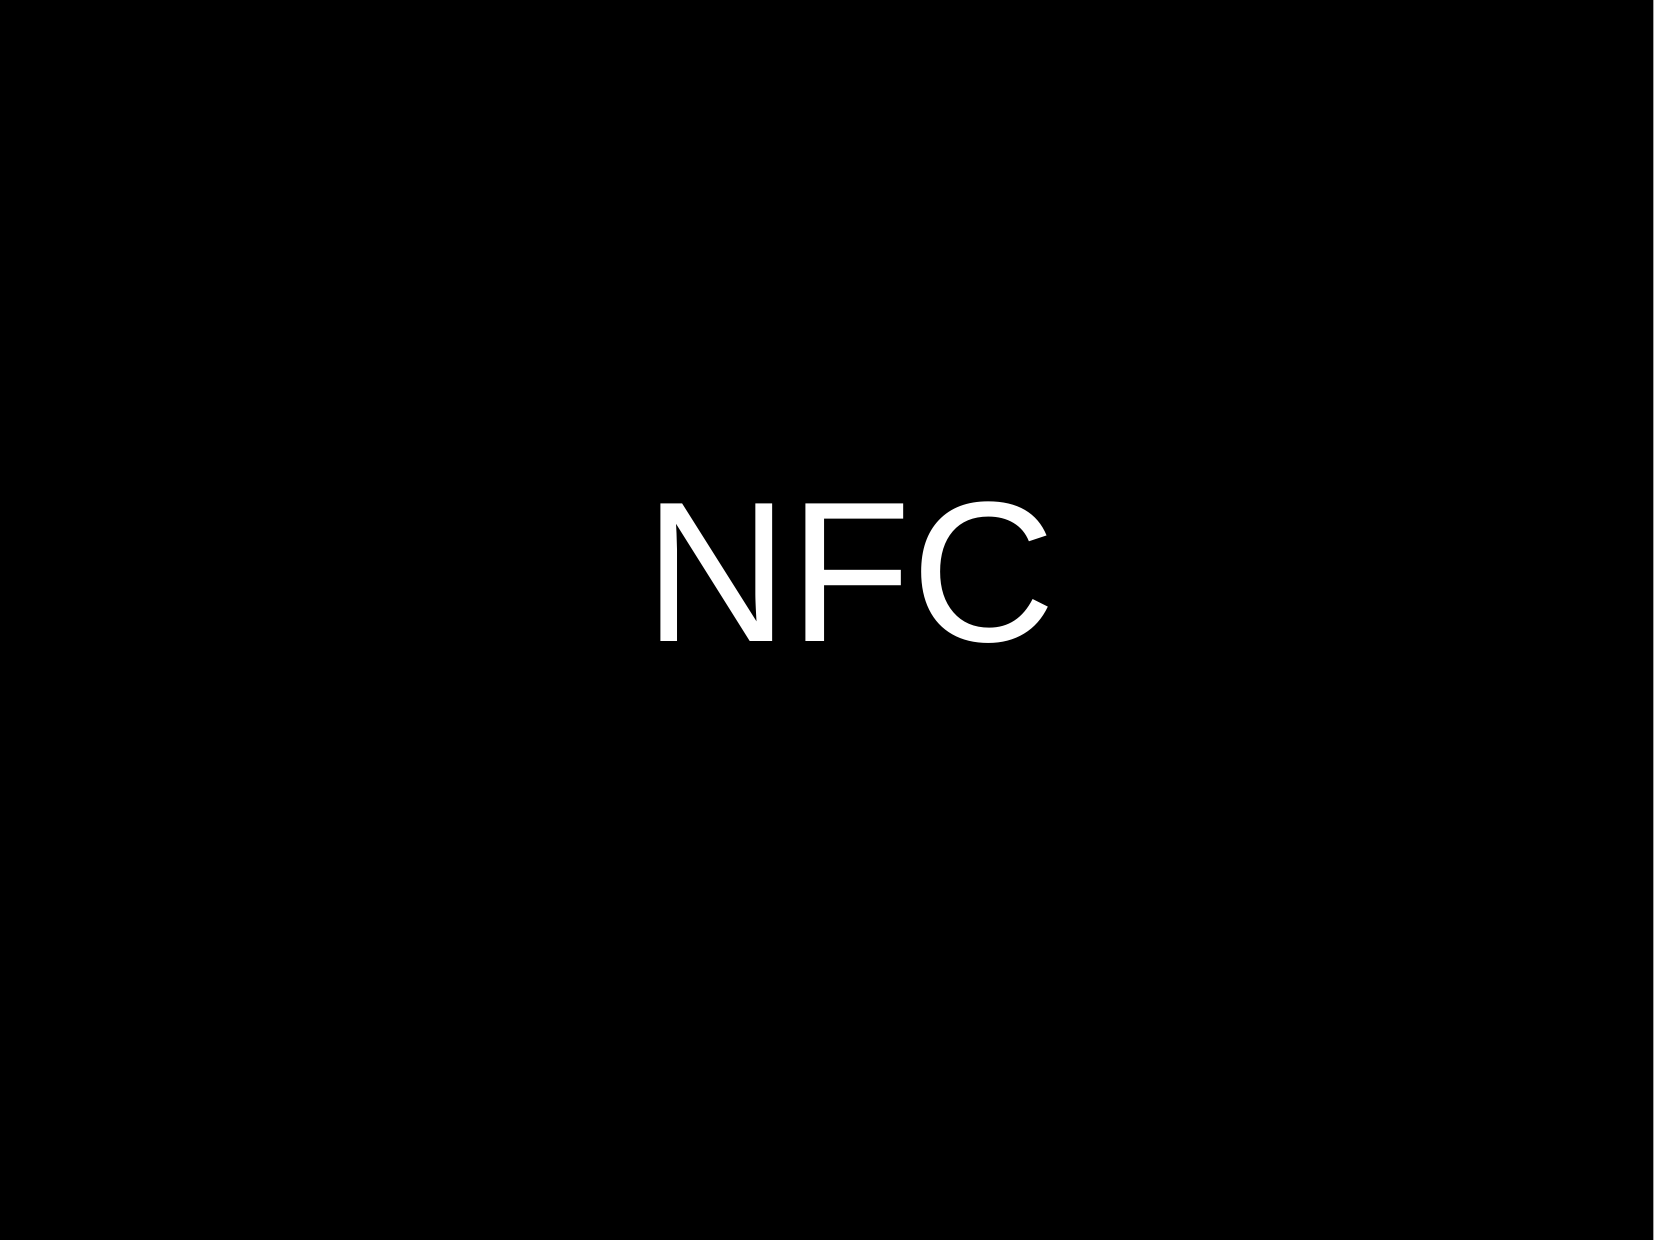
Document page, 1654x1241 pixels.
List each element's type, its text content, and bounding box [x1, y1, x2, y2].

subtitle NFC [88, 170, 1577, 975]
